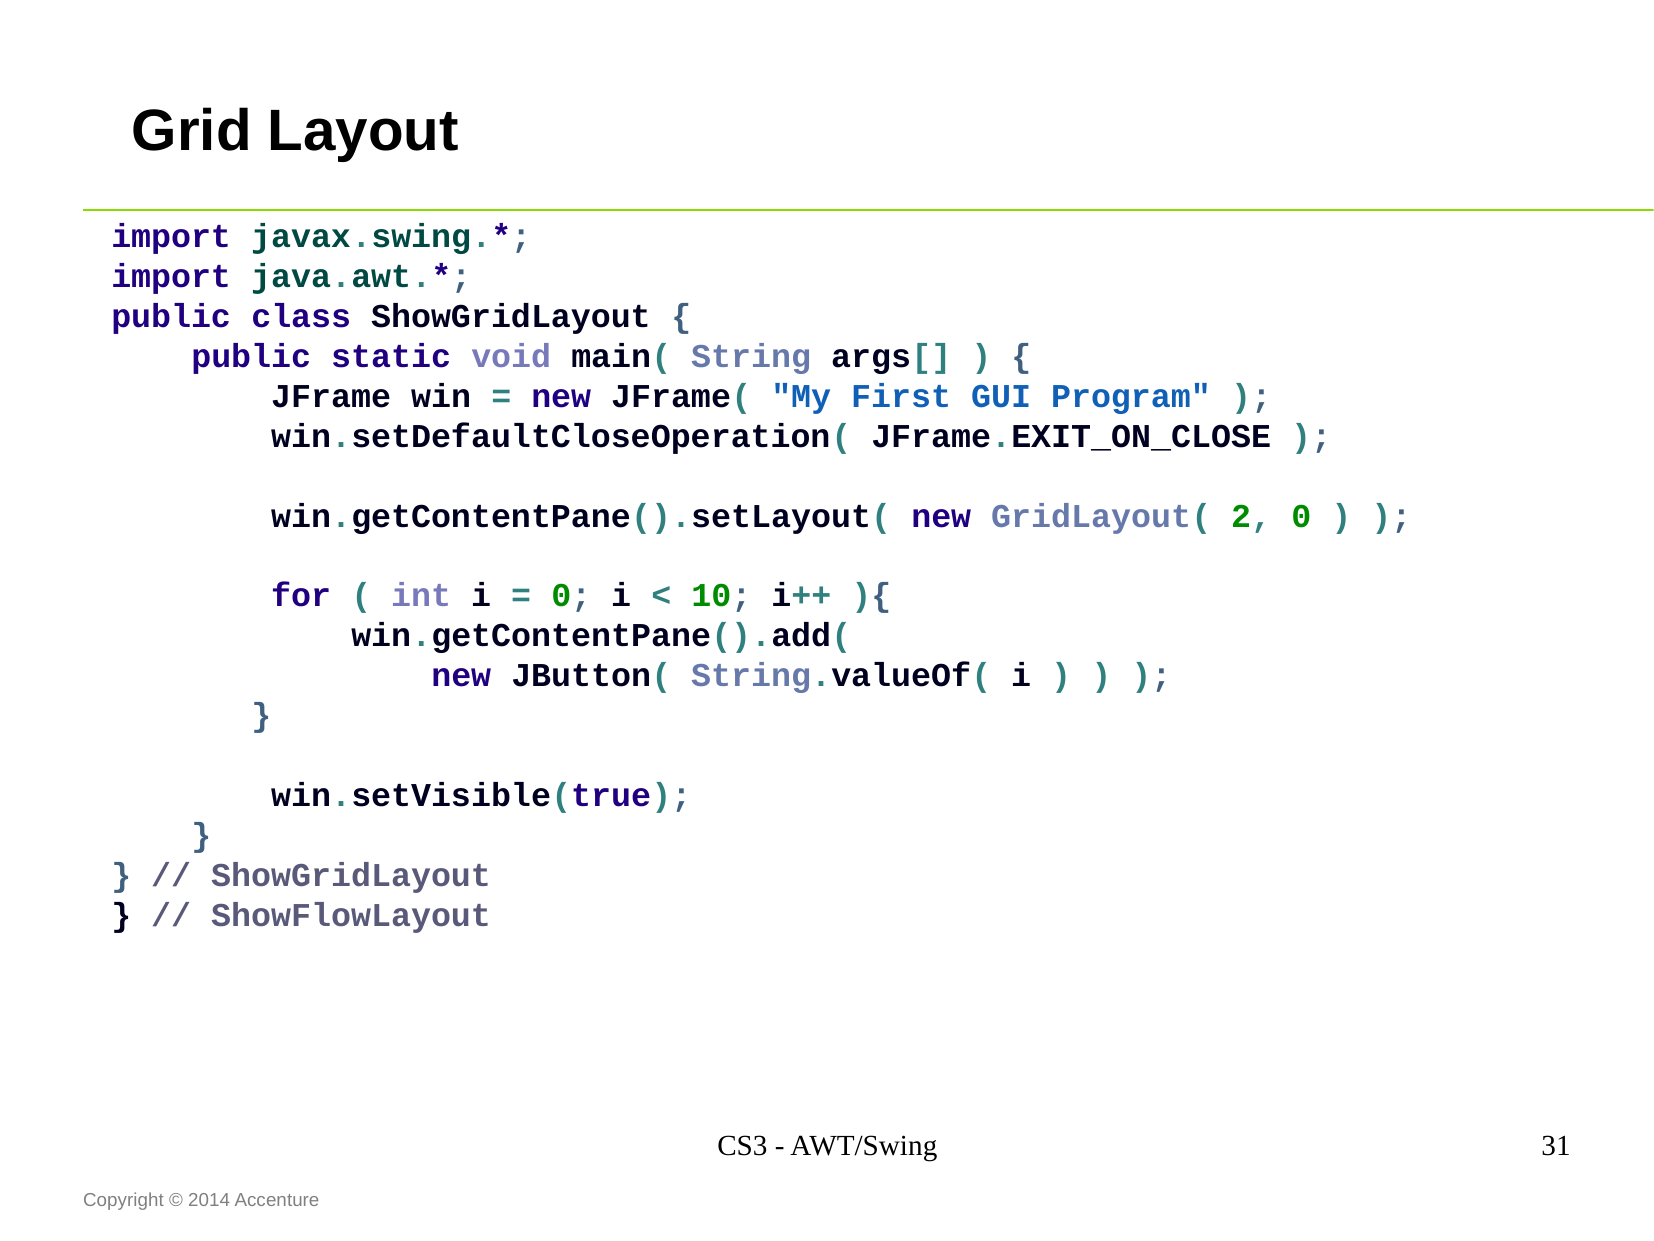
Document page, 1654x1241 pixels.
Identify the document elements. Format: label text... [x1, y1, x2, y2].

title Grid Layout [81, 56, 1654, 199]
text_box import javax.swing.*; import java.awt.*; public class ShowGridLayout { public static void main( String args[] ) { JFrame win = new JFrame( "My First GUI Program" ); win.setDefaultCloseOperation( JFrame.EXIT_ON_CLOSE ); win.getContentPane().setLayout( new GridLayout( 2, 0 ) ); for ( int i = 0; i < 10; i++ ){ win.getContentPane().add( new JButton( String.valueOf( i ) ) ); } win.setVisible(true); } } // ShowGridLayout } // ShowFlowLayout [96, 206, 1427, 941]
